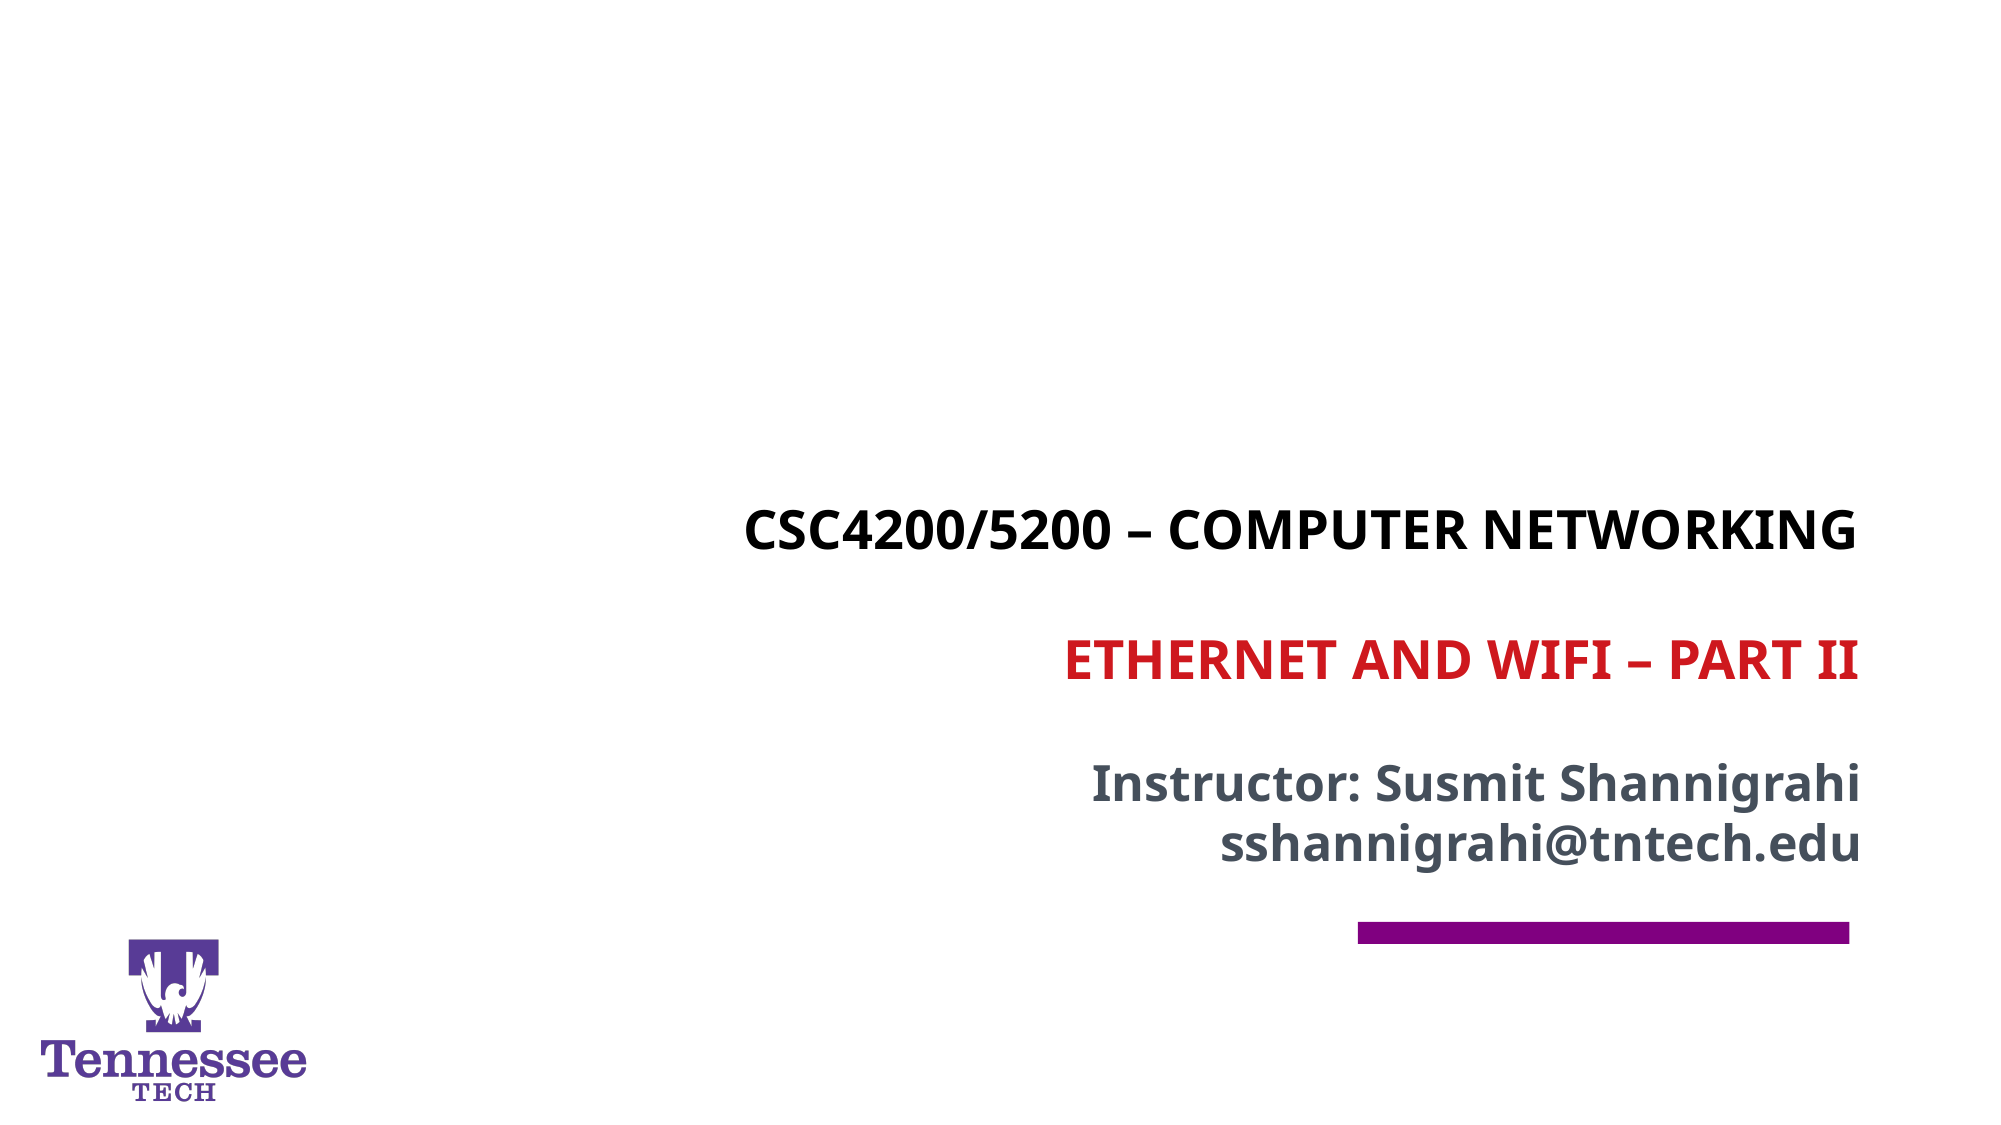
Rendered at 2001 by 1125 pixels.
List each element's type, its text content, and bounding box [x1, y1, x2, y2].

text_box CSC4200/5200 – Computer Networking Ethernet and WIFI – Part II [30, 404, 1875, 706]
text_box Instructor: Susmit Shannigrahi sshannigrahi@tntech.edu [462, 886, 1877, 1075]
picture [16, 914, 331, 1122]
